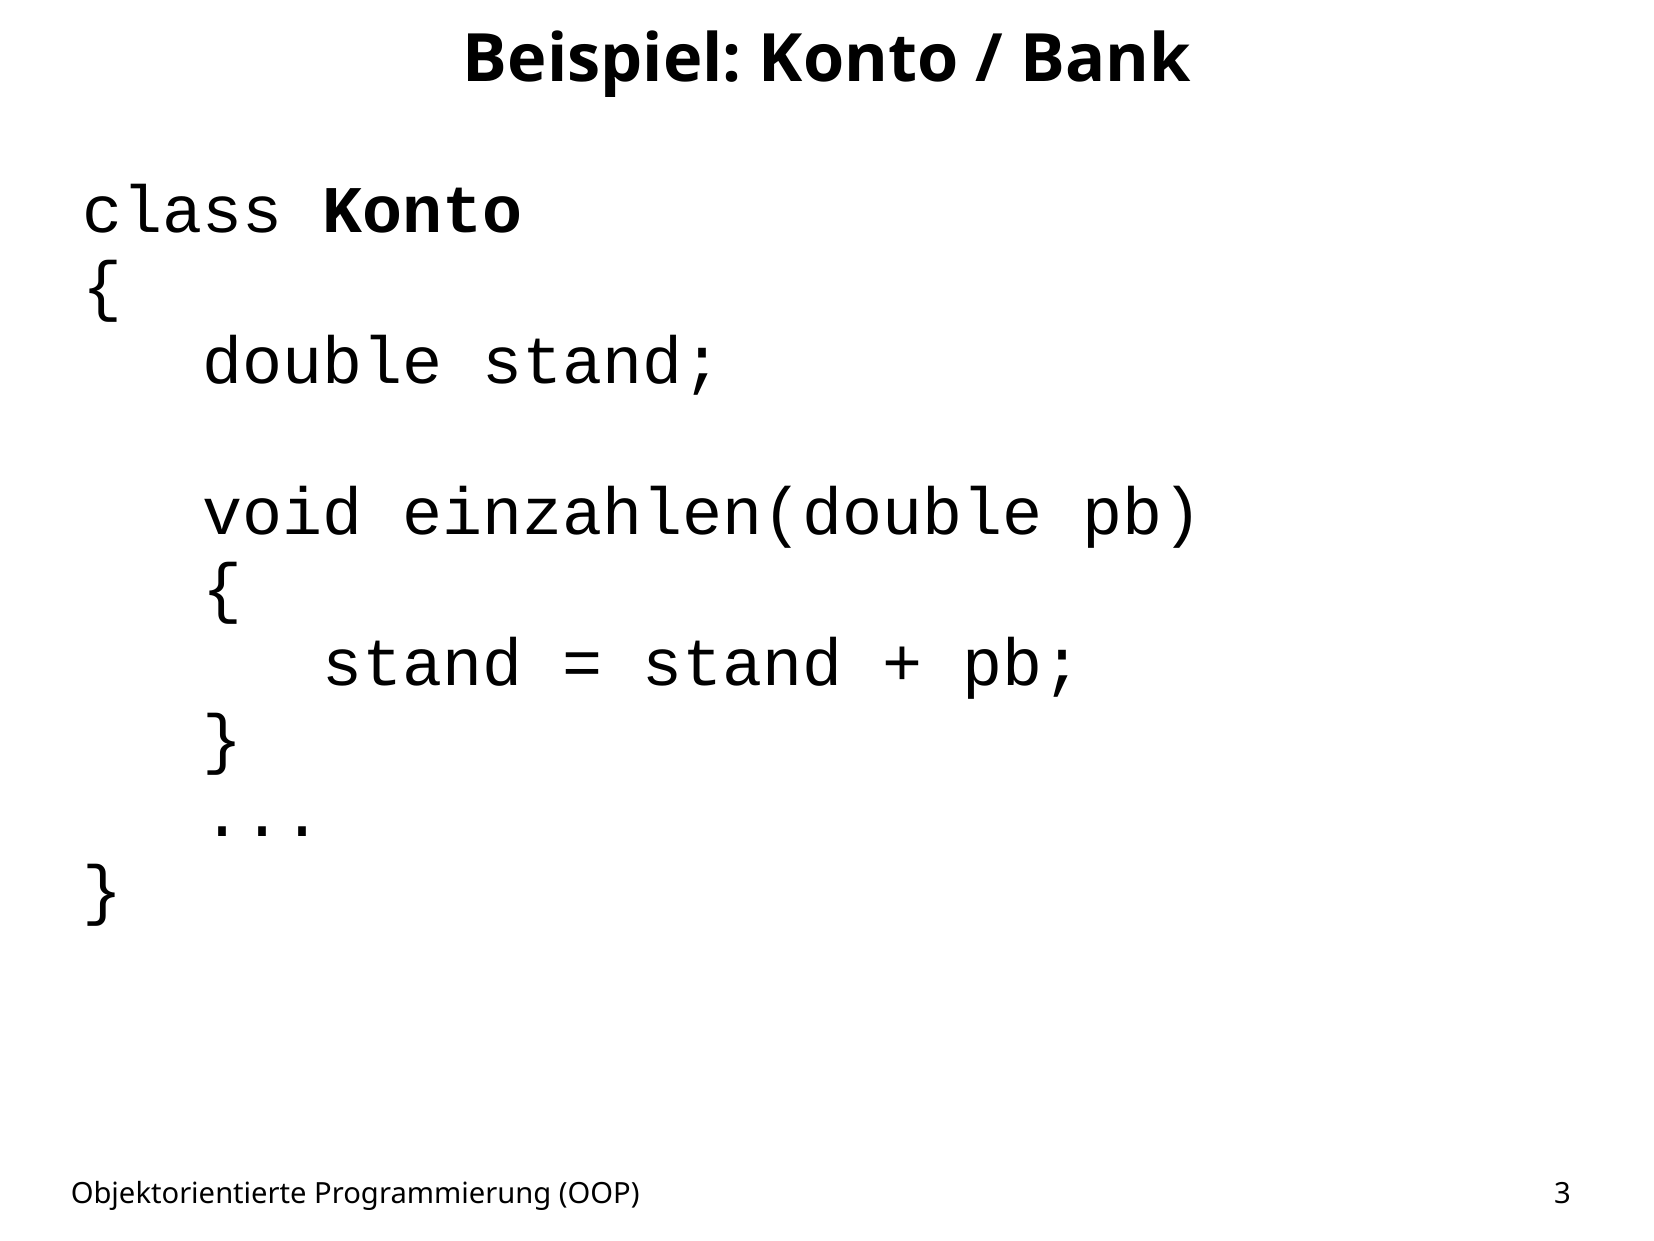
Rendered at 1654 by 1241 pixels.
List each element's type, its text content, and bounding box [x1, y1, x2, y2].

title Beispiel: Konto / Bank [0, 5, 1654, 107]
list class Konto { double stand; void einzahlen(double pb) { stand = stand + pb; } ... } [82, 177, 1548, 1146]
